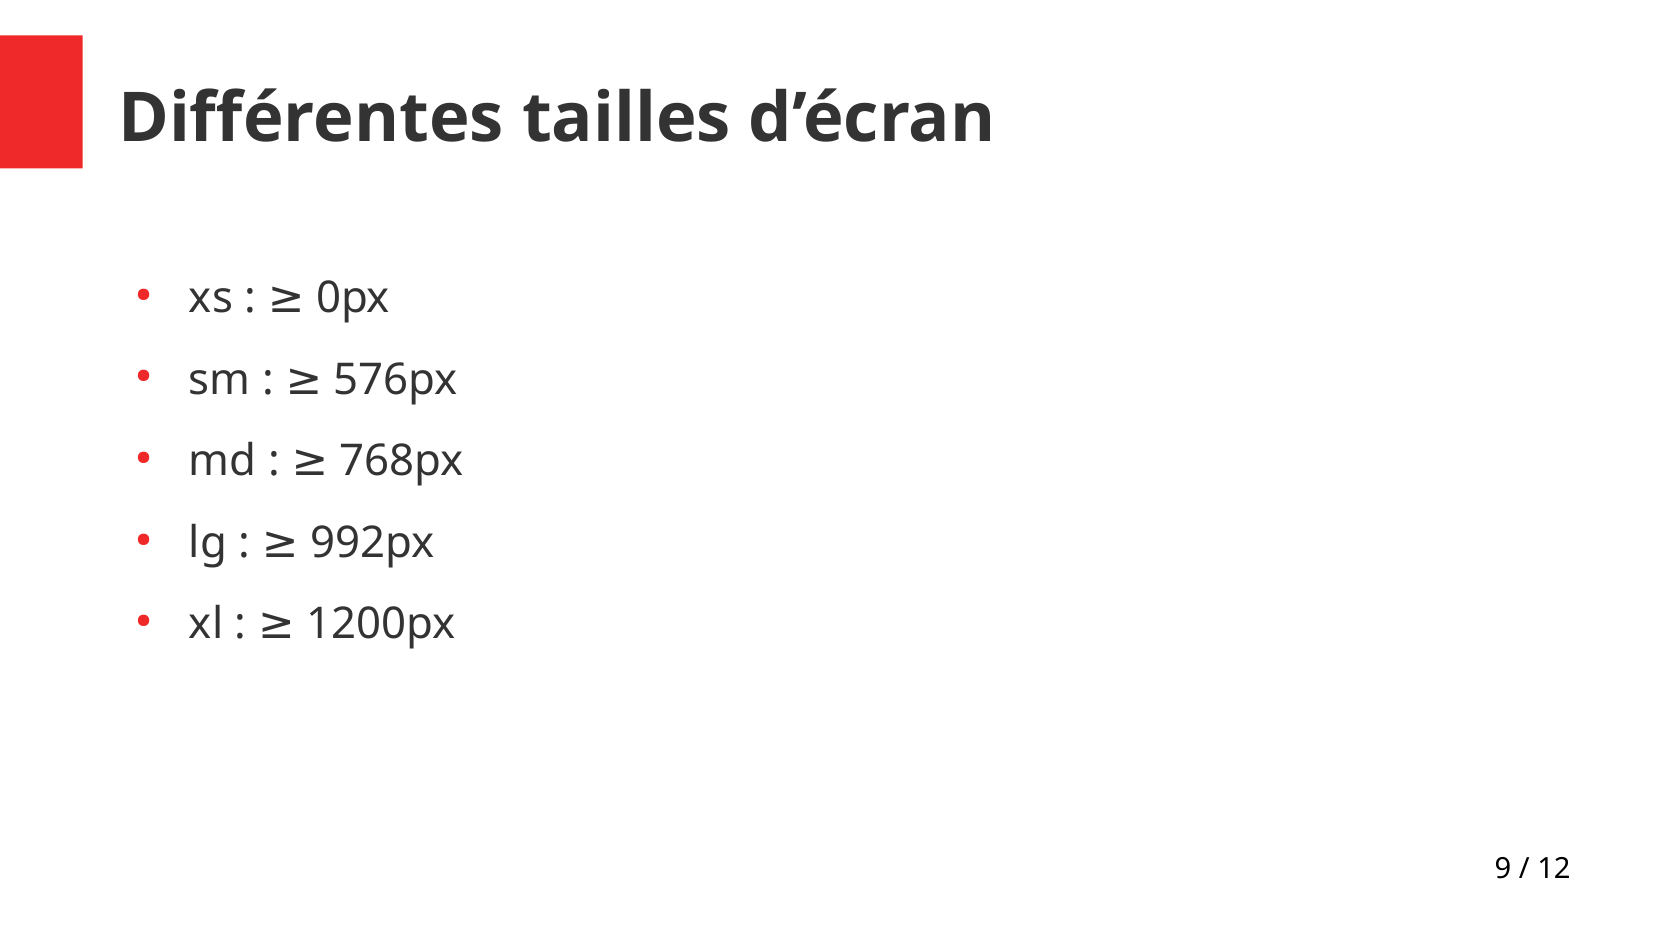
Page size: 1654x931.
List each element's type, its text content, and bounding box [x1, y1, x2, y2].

list xs : ≥ 0px sm : ≥ 576px md : ≥ 768px lg : ≥ 992px xl : ≥ 1200px [118, 265, 1536, 806]
title Différentes tailles d’écran [118, 37, 1571, 193]
